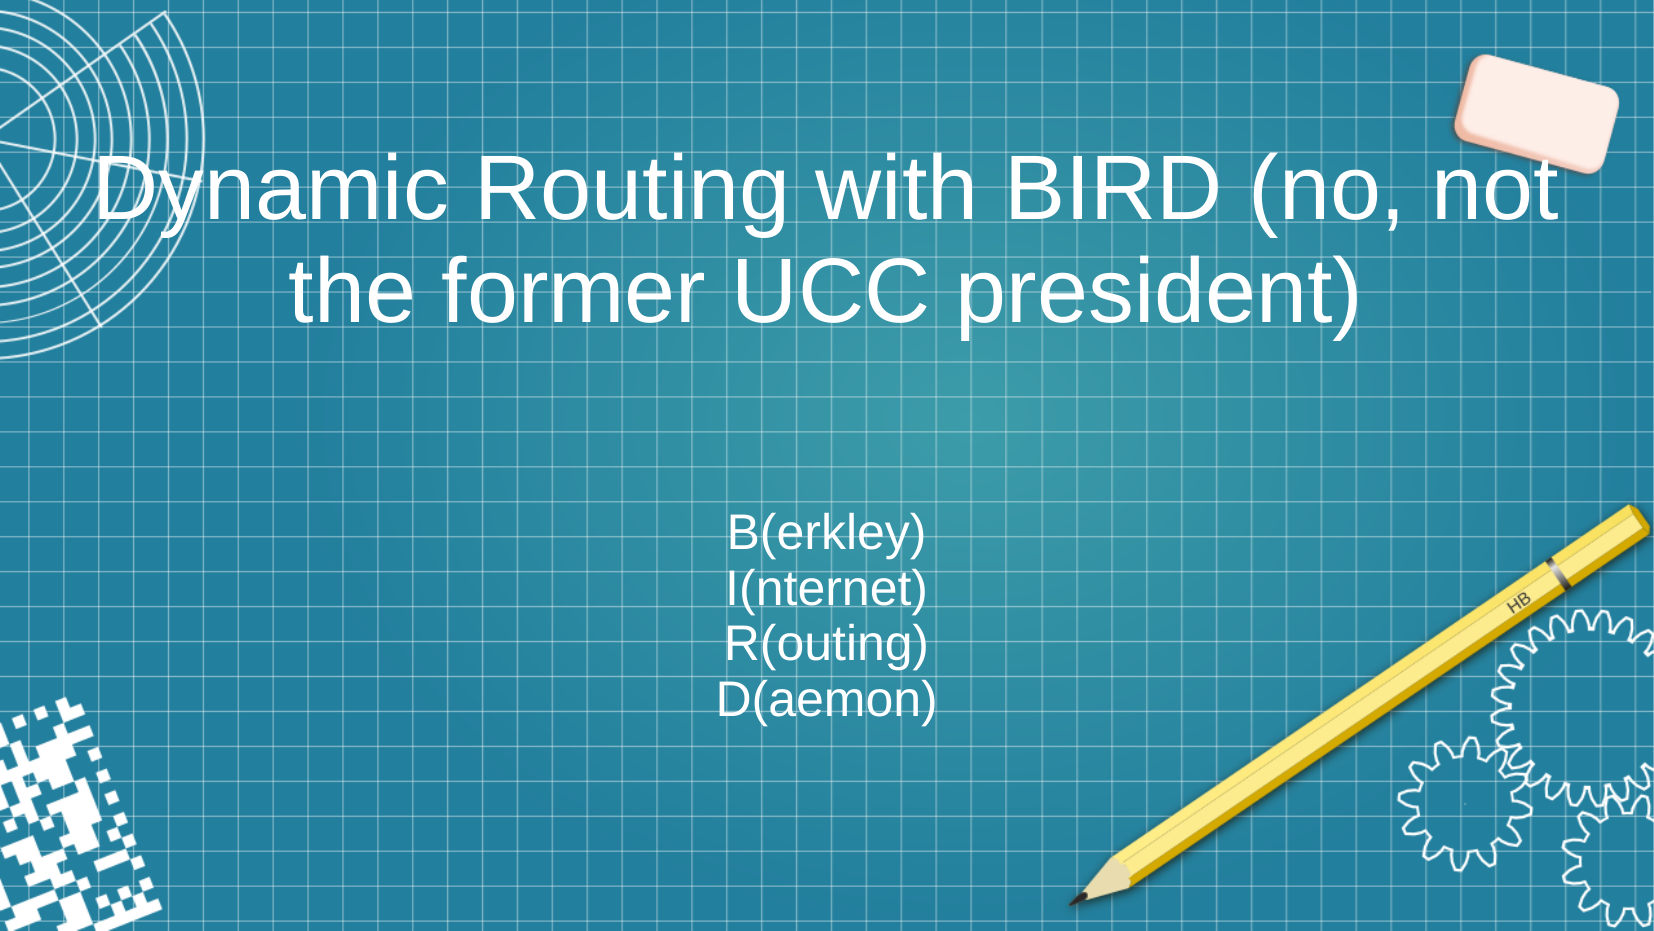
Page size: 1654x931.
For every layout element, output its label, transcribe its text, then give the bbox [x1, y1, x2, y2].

subtitle B(erkley) I(nternet) R(outing) D(aemon) [82, 389, 1571, 842]
title Dynamic Routing with BIRD (no, not the former UCC president) [82, 132, 1571, 346]
picture [0, 0, 1654, 931]
